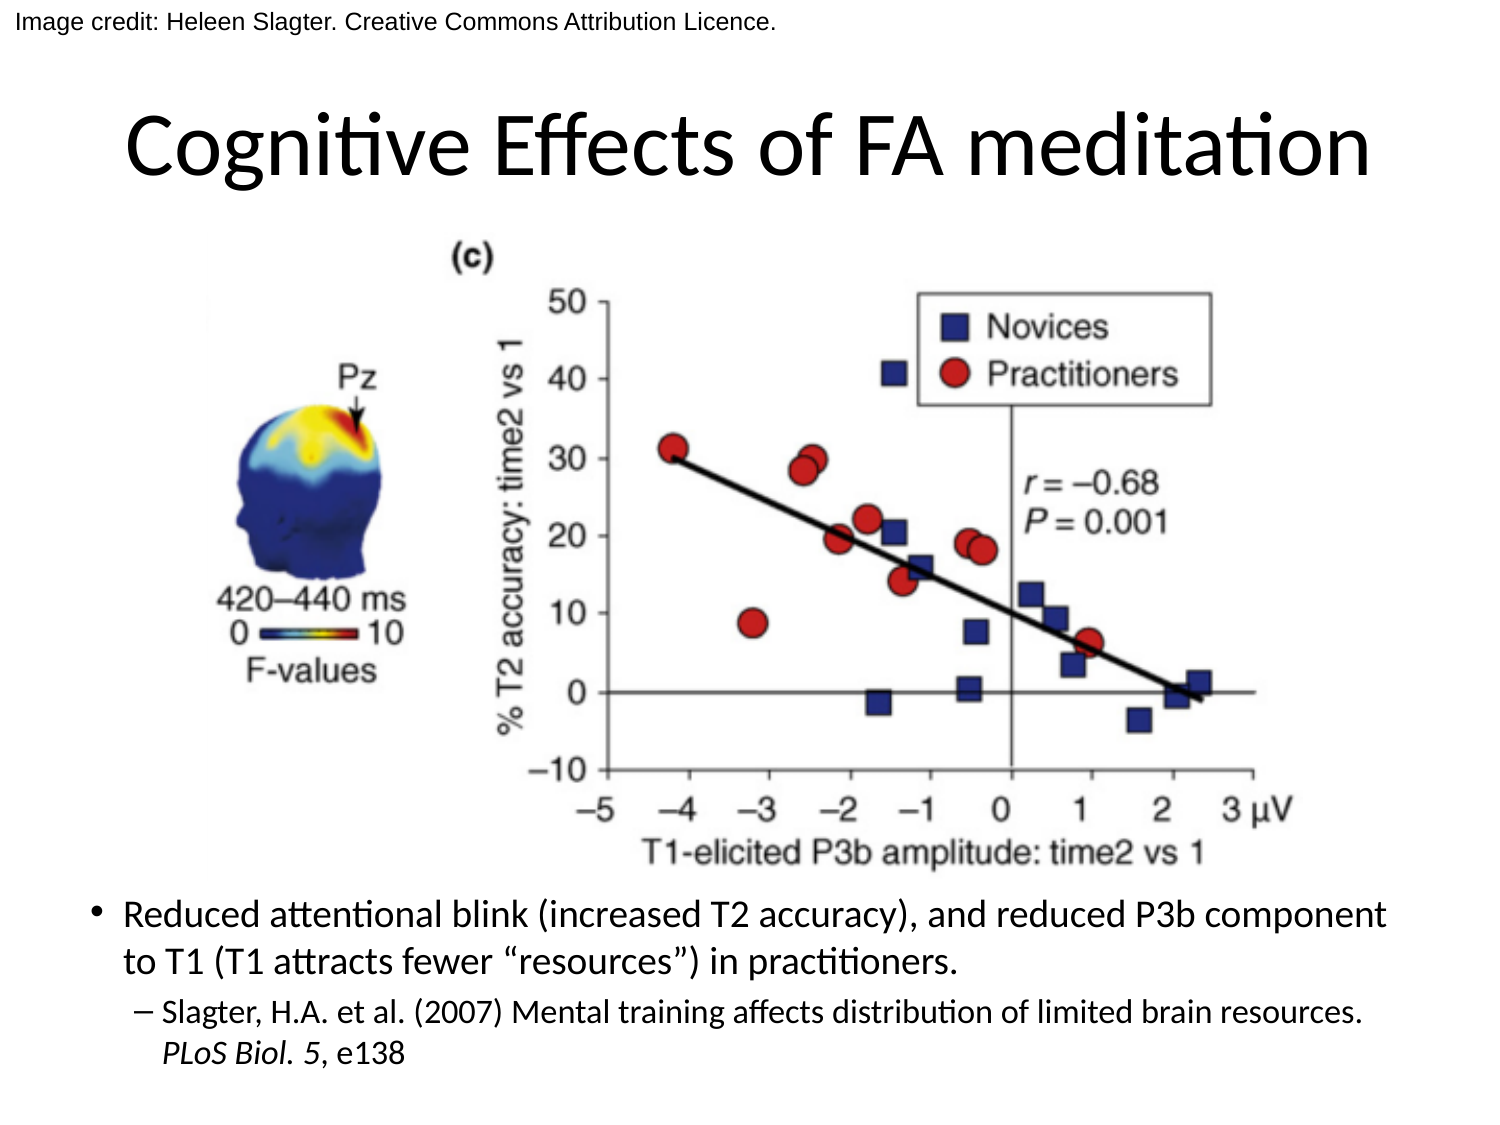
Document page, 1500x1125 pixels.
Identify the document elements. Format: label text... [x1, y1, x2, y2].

picture [206, 232, 1303, 881]
list Reduced attentional blink (increased T2 accuracy), and reduced P3b component to T1 (T1 attracts fewer “resources”) in practitioners. Slagter, H.A. et al. (2007) Mental training affects distribution of limited brain resources. PLoS Biol. 5, e138 [75, 880, 1425, 1084]
title Cognitive Effects of FA meditation [75, 45, 1425, 233]
text_box Image credit: Heleen Slagter. Creative Commons Attribution Licence. [0, 0, 898, 44]
